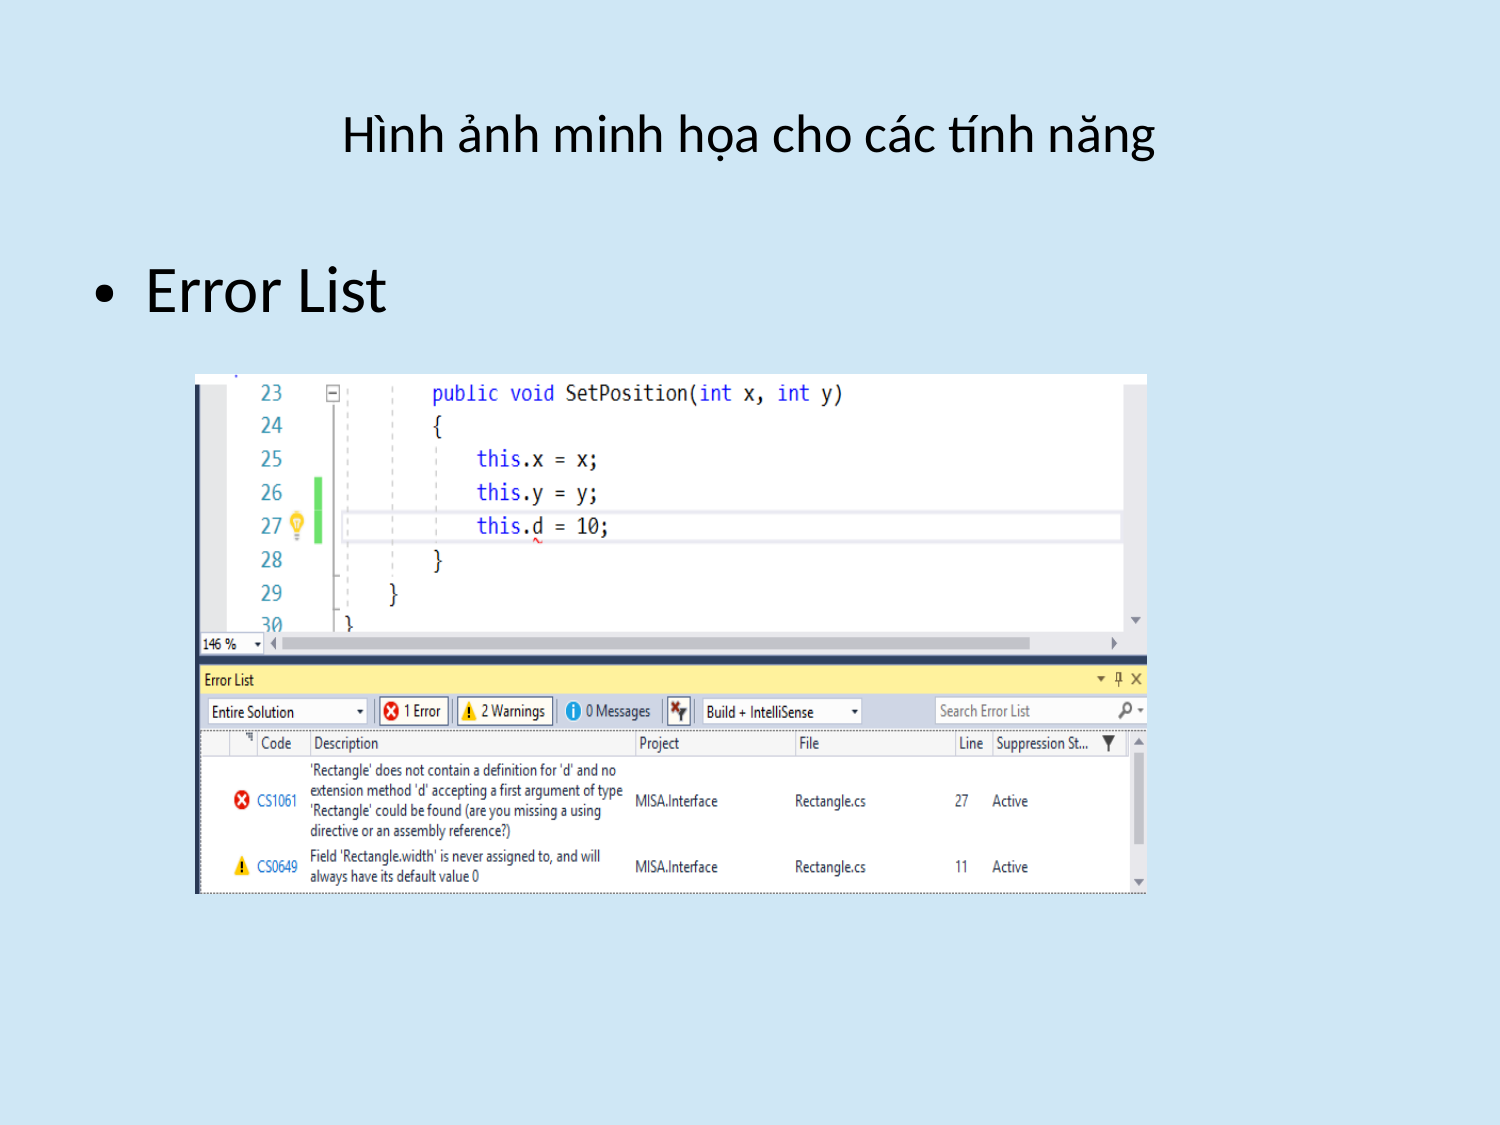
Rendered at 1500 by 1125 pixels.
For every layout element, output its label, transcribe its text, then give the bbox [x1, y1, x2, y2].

picture [195, 374, 1147, 894]
title Hình ảnh minh họa cho các tính năng [75, 45, 1425, 233]
list Error List [75, 262, 1425, 1005]
